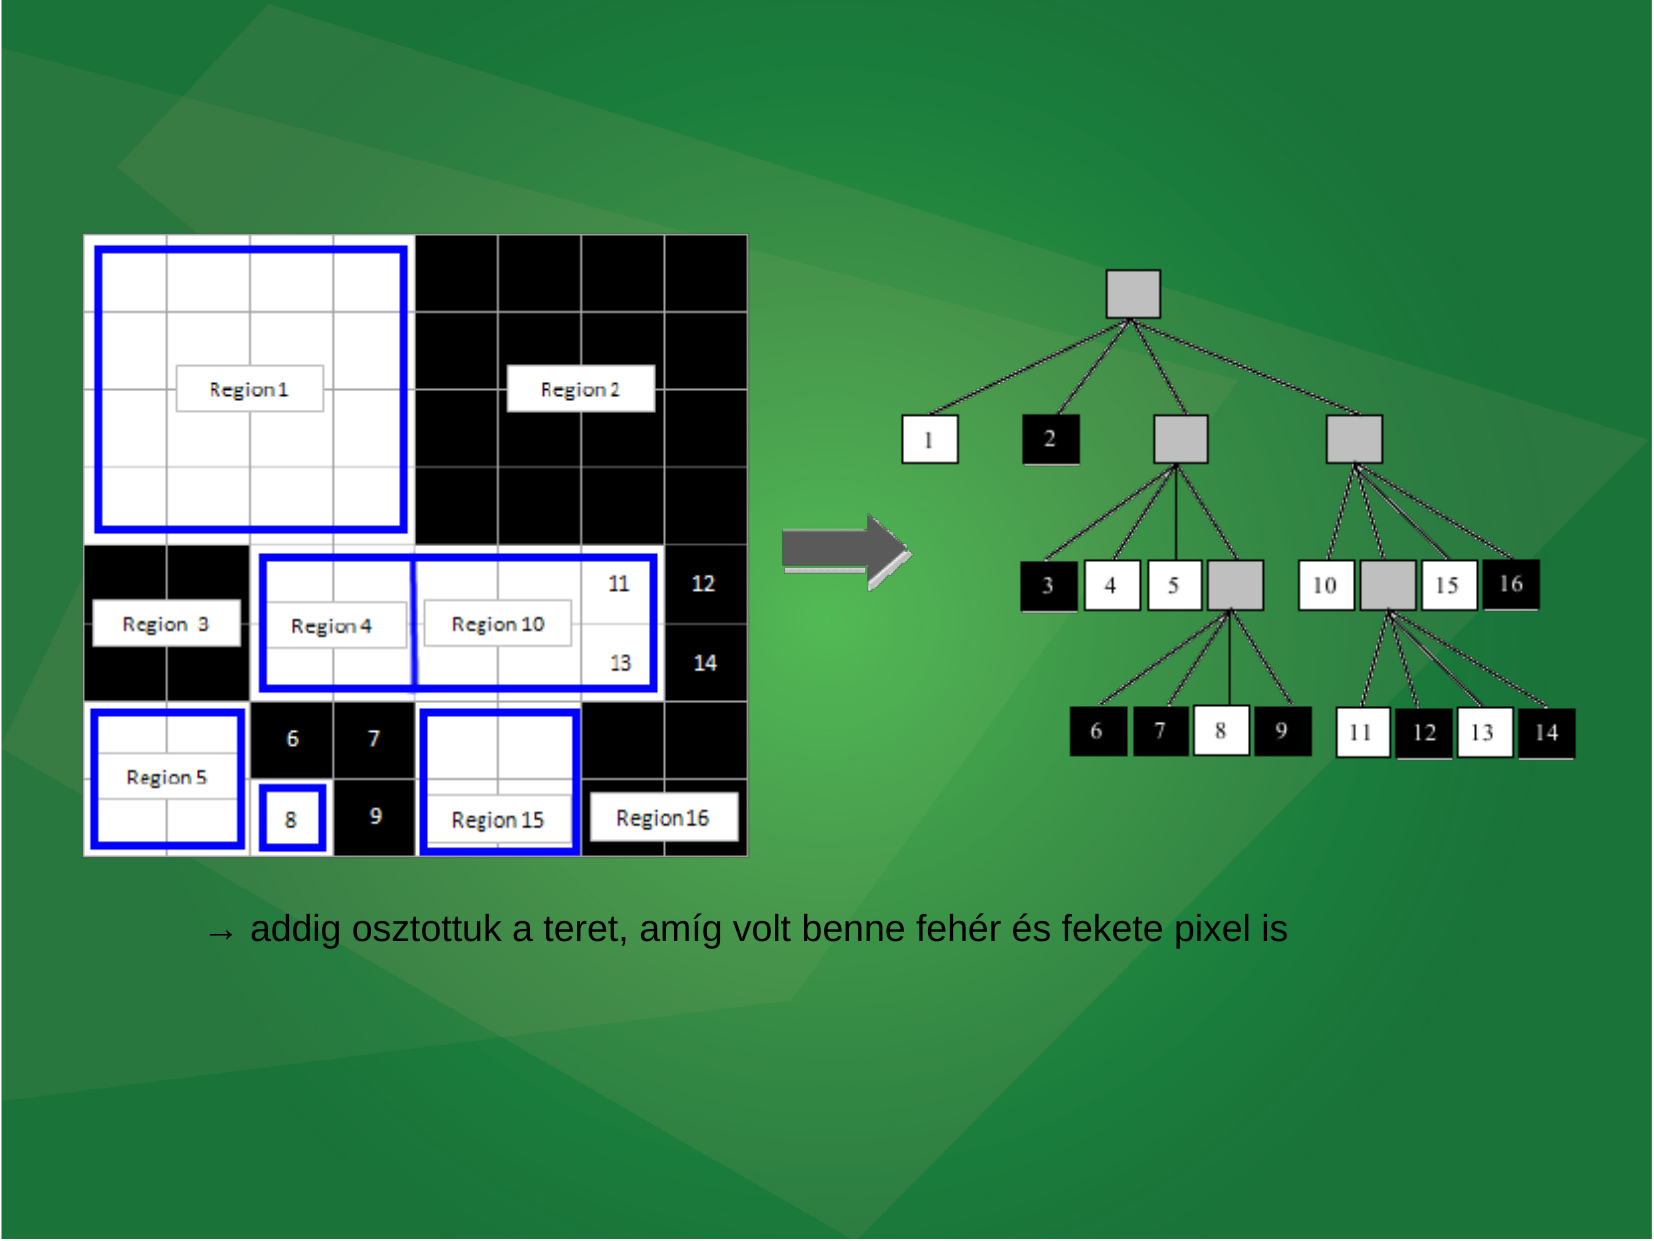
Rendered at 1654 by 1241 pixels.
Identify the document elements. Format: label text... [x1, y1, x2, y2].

picture [0, 0, 1652, 1241]
text_box → addig osztottuk a teret, amíg volt benne fehér és fekete pixel is [187, 900, 1426, 957]
